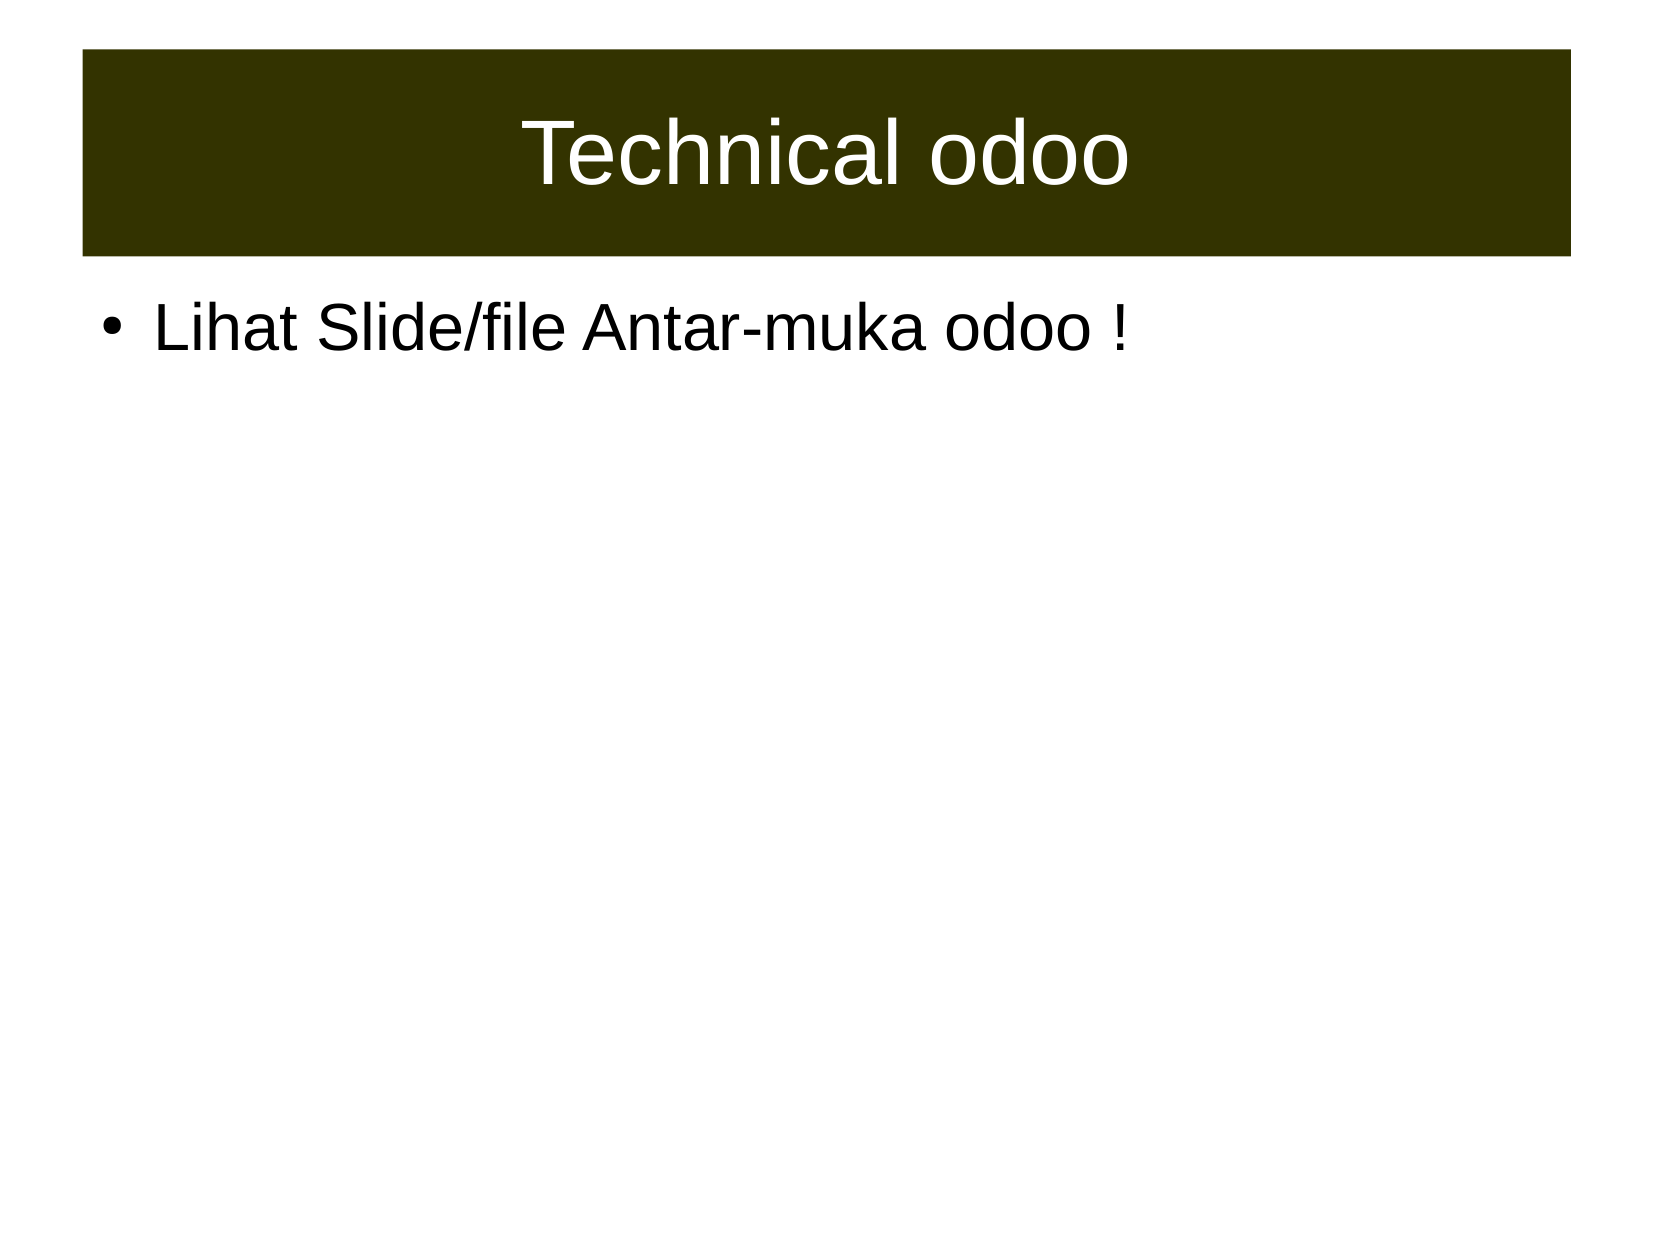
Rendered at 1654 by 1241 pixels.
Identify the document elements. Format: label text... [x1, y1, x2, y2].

list Lihat Slide/file Antar-muka odoo ! [82, 290, 1571, 1010]
title Technical odoo [82, 49, 1571, 257]
